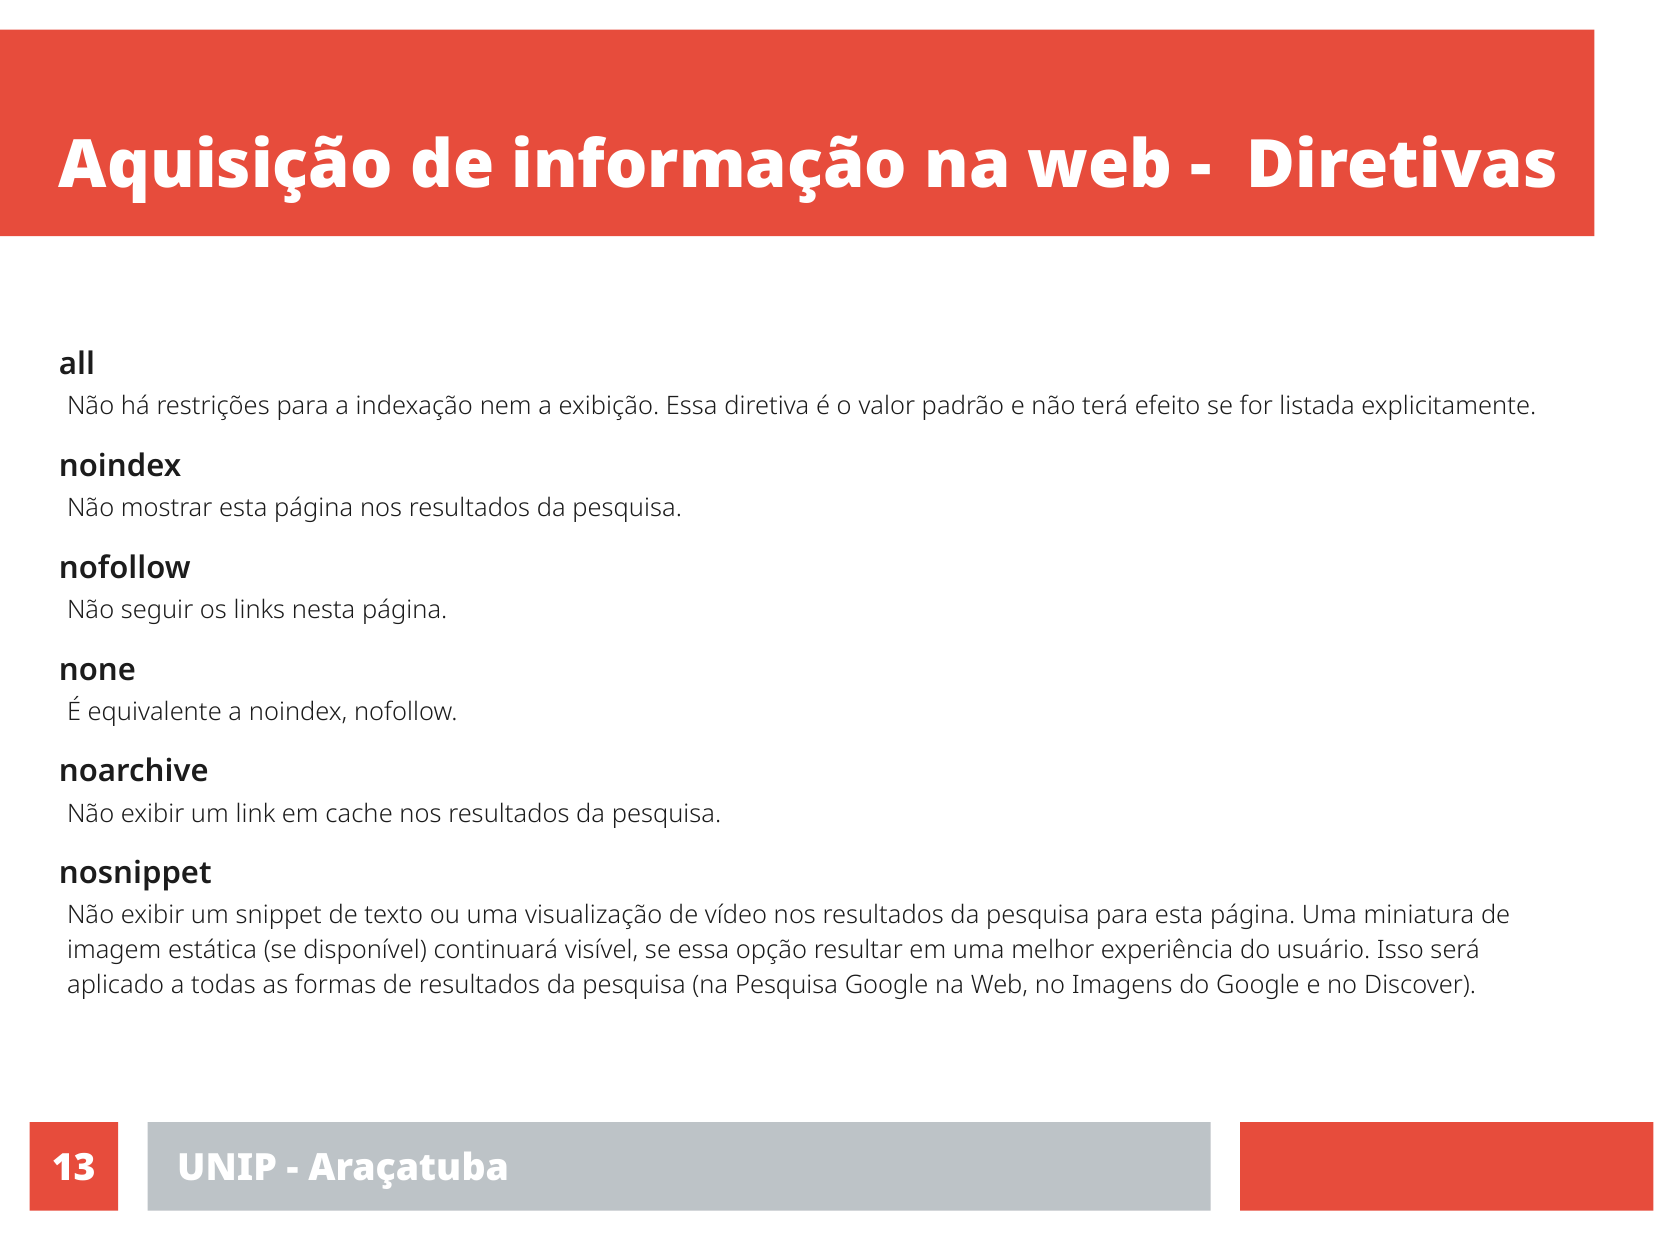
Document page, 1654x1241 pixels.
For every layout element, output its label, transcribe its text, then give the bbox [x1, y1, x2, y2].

list all Não há restrições para a indexação nem a exibição. Essa diretiva é o valor padrão e não terá efeito se for listada explicitamente. noindex Não mostrar esta página nos resultados da pesquisa. nofollow Não seguir os links nesta página. none É equivalente a noindex, nofollow. noarchive Não exibir um link em cache nos resultados da pesquisa. nosnippet Não exibir um snippet de texto ou uma visualização de vídeo nos resultados da pesquisa para esta página. Uma miniatura de imagem estática (se disponível) continuará visível, se essa opção resultar em uma melhor experiência do usuário. Isso será aplicado a todas as formas de resultados da pesquisa (na Pesquisa Google na Web, no Imagens do Google e no Discover). [59, 324, 1565, 1093]
title Aquisição de informação na web - Diretivas [59, 59, 1595, 207]
